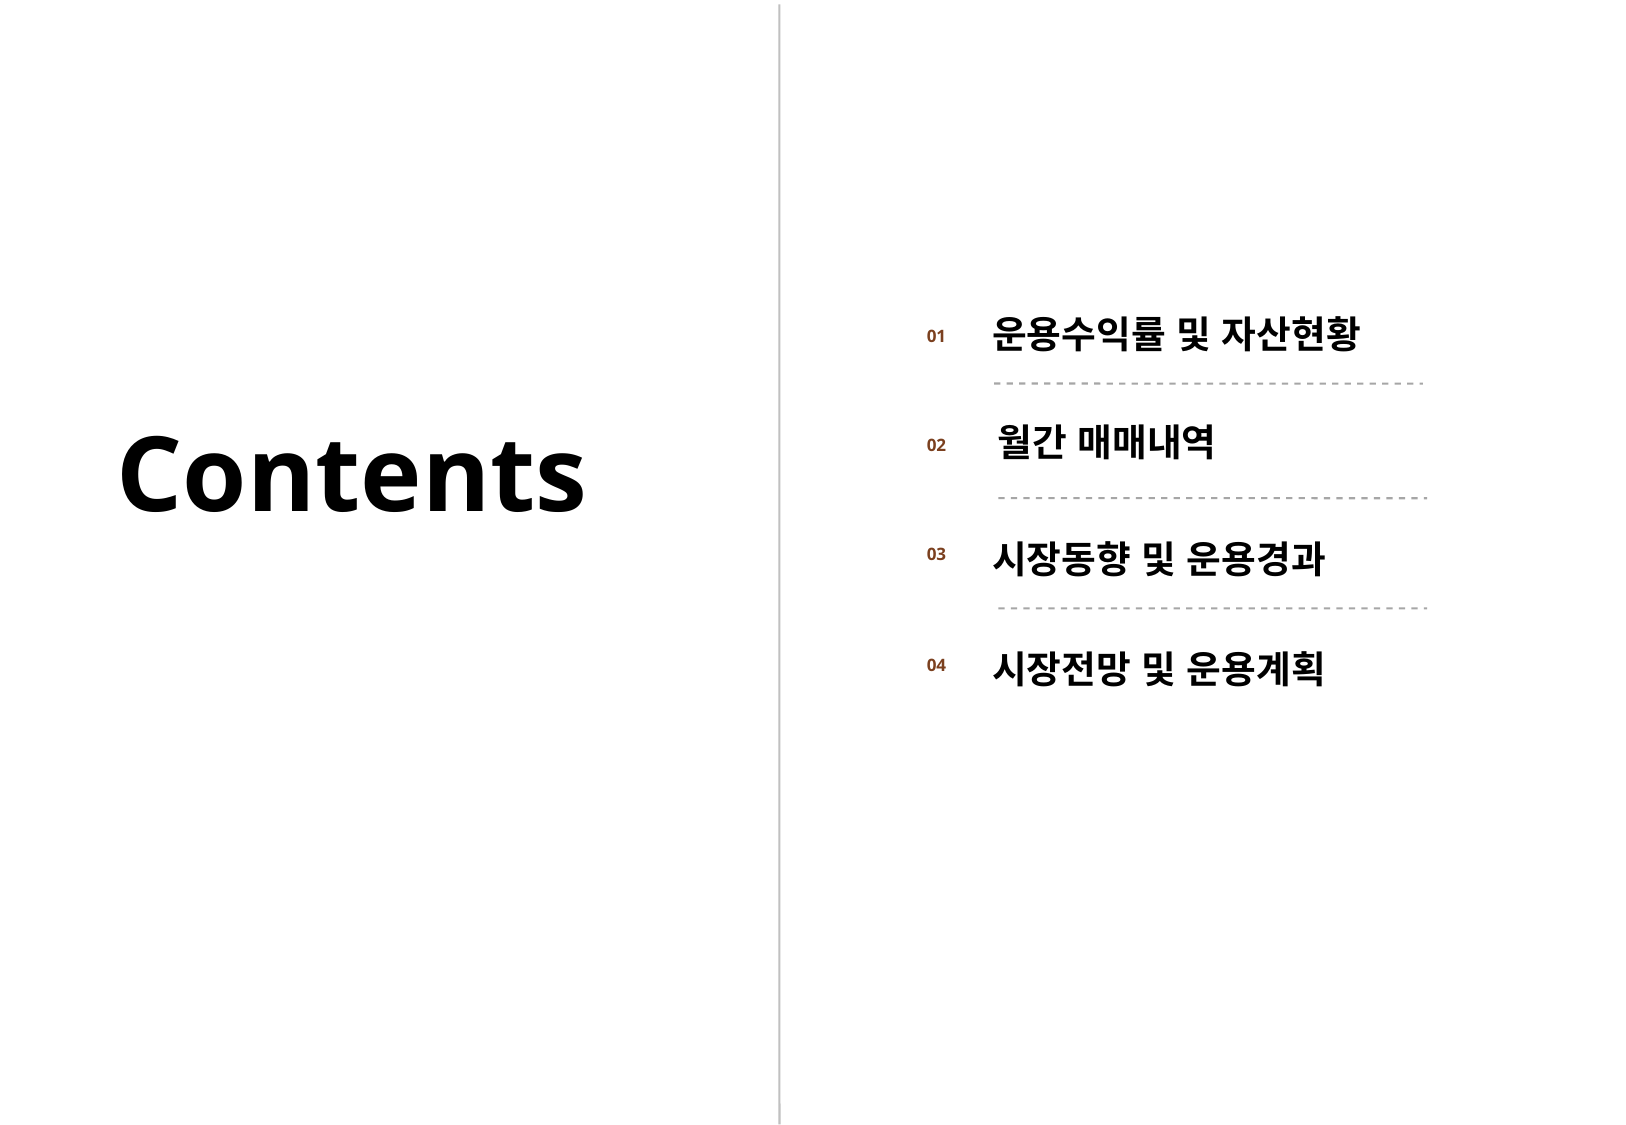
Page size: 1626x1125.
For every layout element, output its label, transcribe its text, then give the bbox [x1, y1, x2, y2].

text_box 02 [923, 414, 960, 475]
text_box 시장전망 및 운용계획 [988, 638, 1428, 699]
text_box 04 [923, 634, 960, 695]
text_box 03 [923, 523, 960, 585]
text_box 운용수익률 및 자산현황 [988, 302, 1402, 364]
text_box 01 [923, 305, 960, 366]
text_box 시장동향 및 운용경과 [988, 528, 1428, 589]
text_box 월간 매매내역 [994, 410, 1407, 471]
text_box Contents [112, 407, 619, 468]
